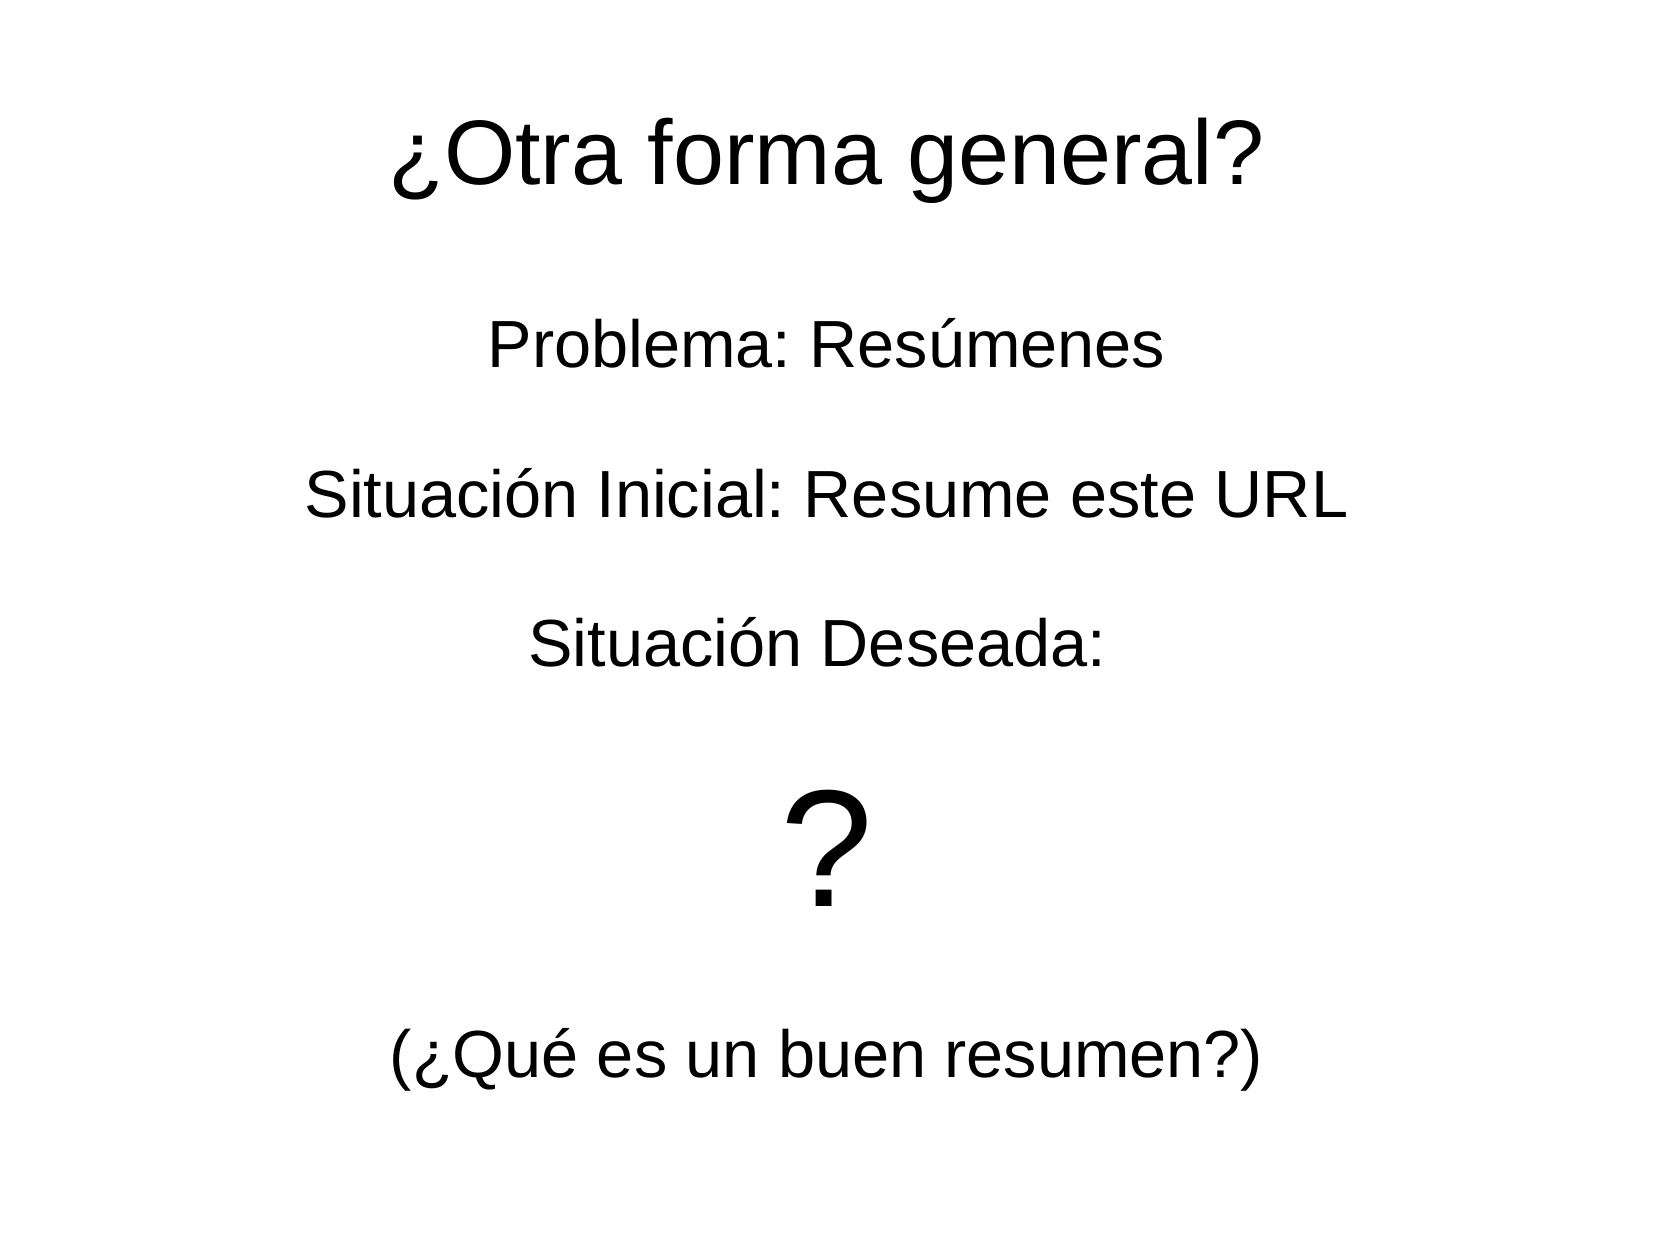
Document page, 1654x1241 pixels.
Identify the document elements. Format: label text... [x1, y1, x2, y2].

subtitle Problema: Resúmenes Situación Inicial: Resume este URL Situación Deseada: ? (¿Qué es un buen resumen?) [82, 290, 1571, 1109]
title ¿Otra forma general? [82, 49, 1571, 257]
